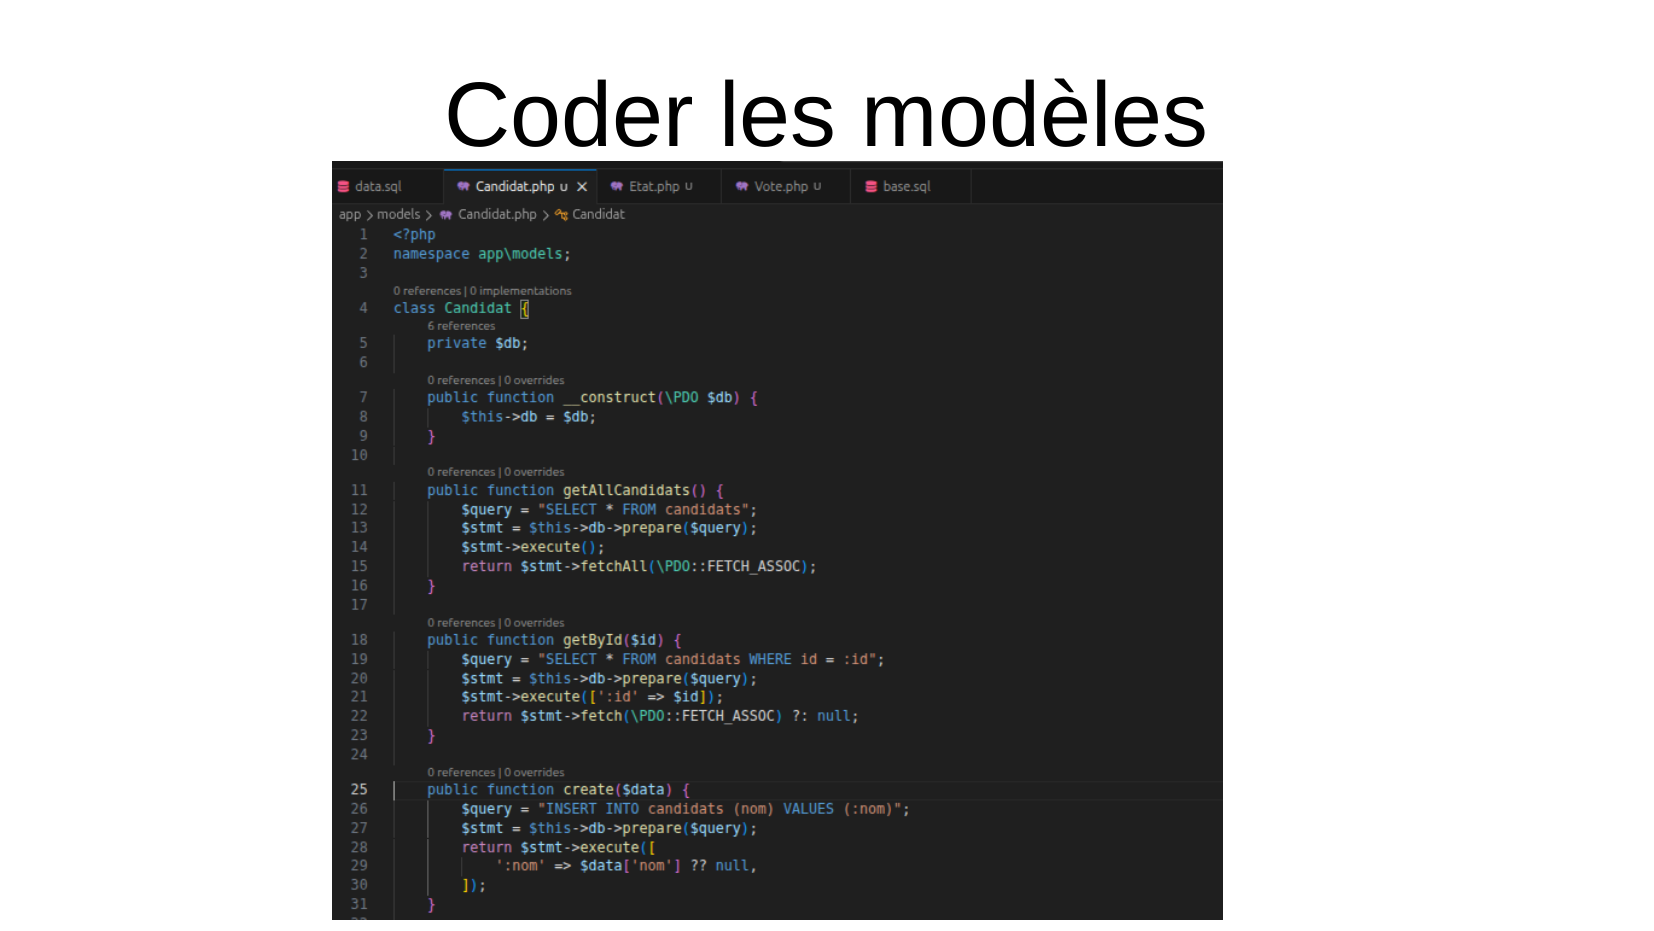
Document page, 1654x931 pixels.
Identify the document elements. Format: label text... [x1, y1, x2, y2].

title Coder les modèles [82, 37, 1571, 193]
picture [332, 161, 1223, 920]
